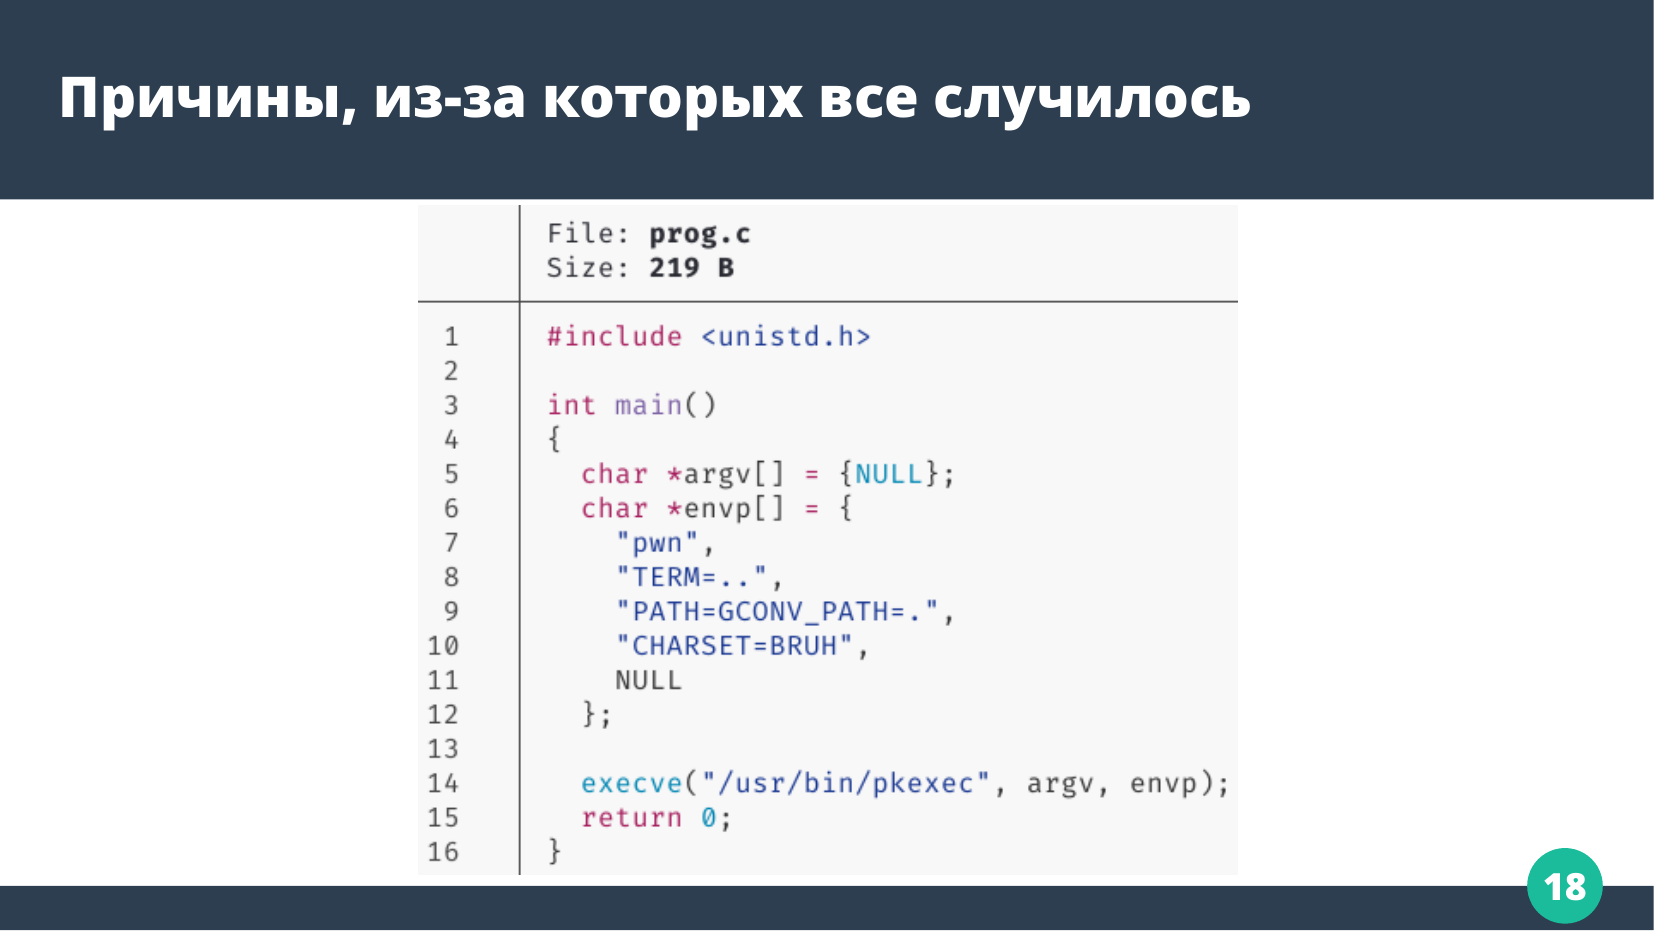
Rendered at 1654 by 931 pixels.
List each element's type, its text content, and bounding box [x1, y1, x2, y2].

picture [418, 205, 1238, 875]
title Причины, из-за которых все случилось [59, 37, 1595, 155]
